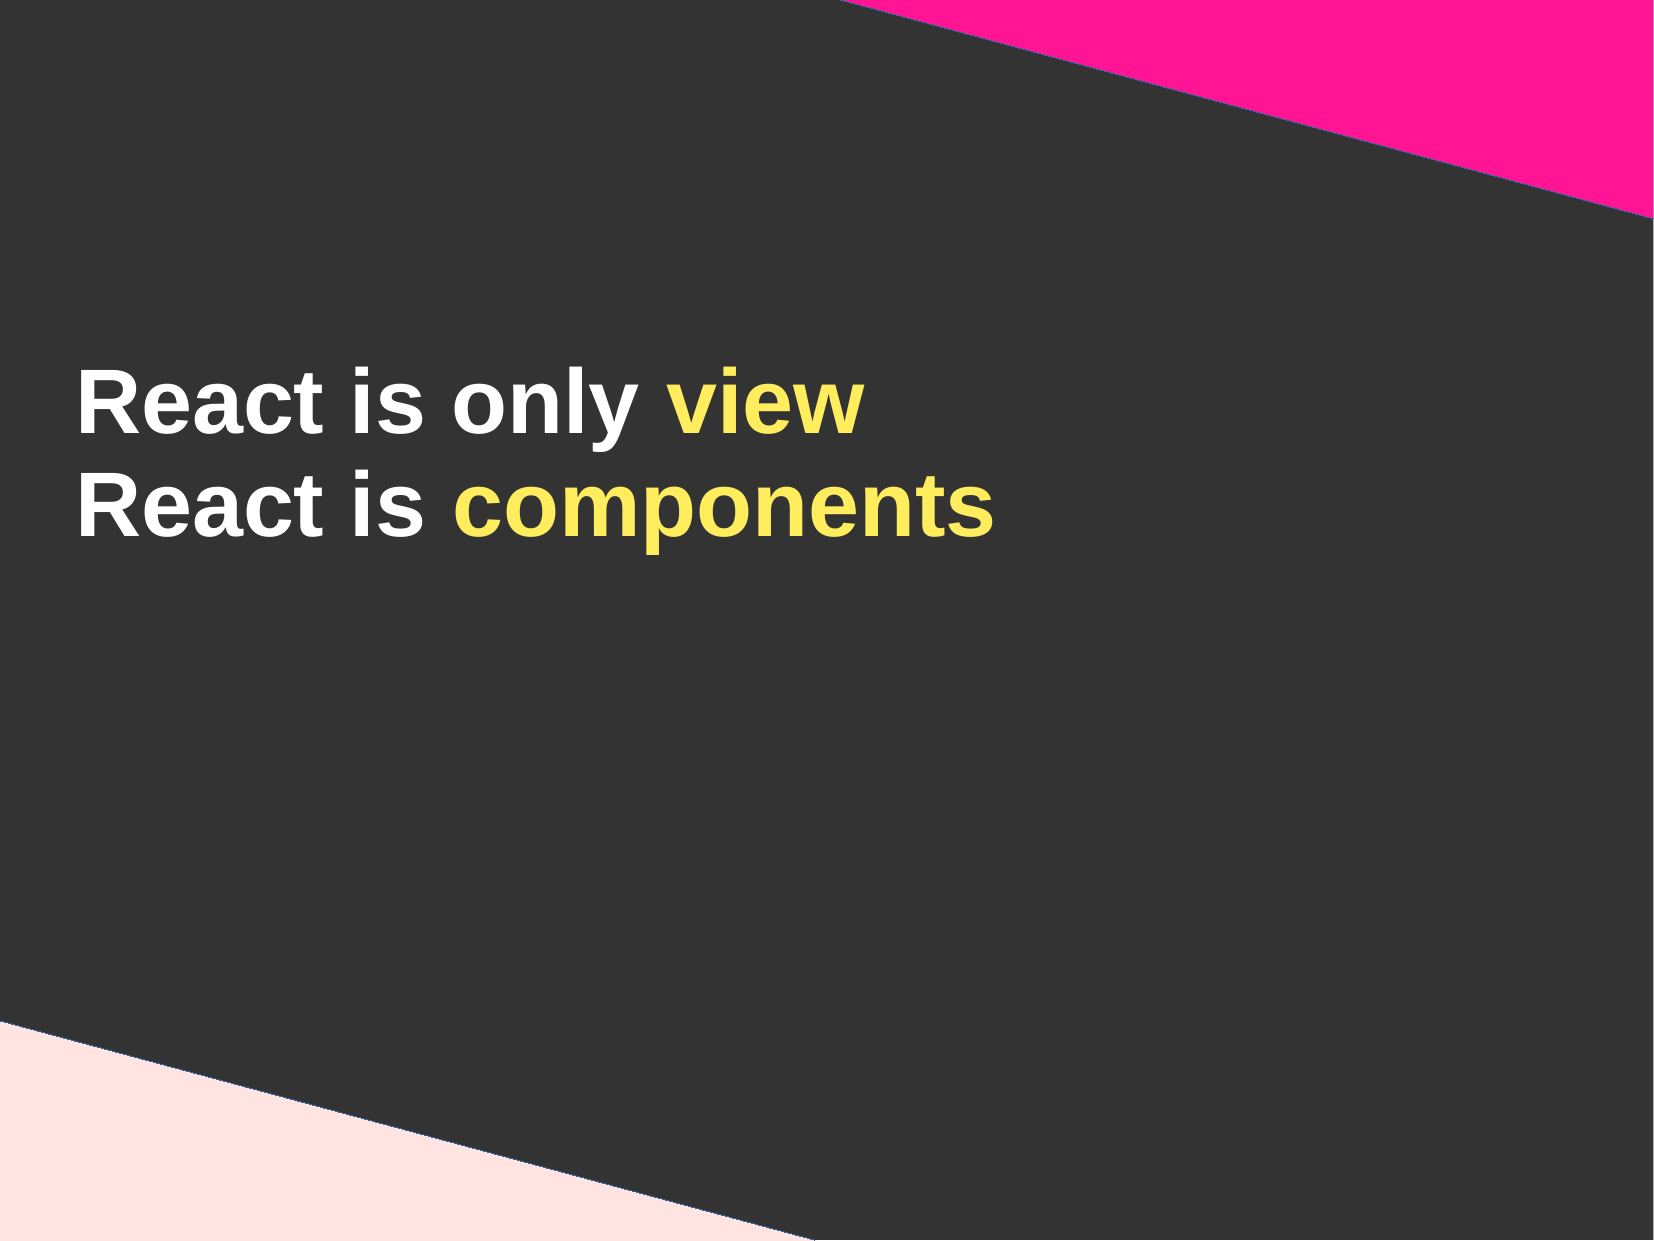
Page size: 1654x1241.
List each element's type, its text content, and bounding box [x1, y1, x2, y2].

title React is only view React is components [75, 350, 1621, 556]
text_box [0, 1020, 819, 1241]
text_box [840, 0, 1654, 219]
